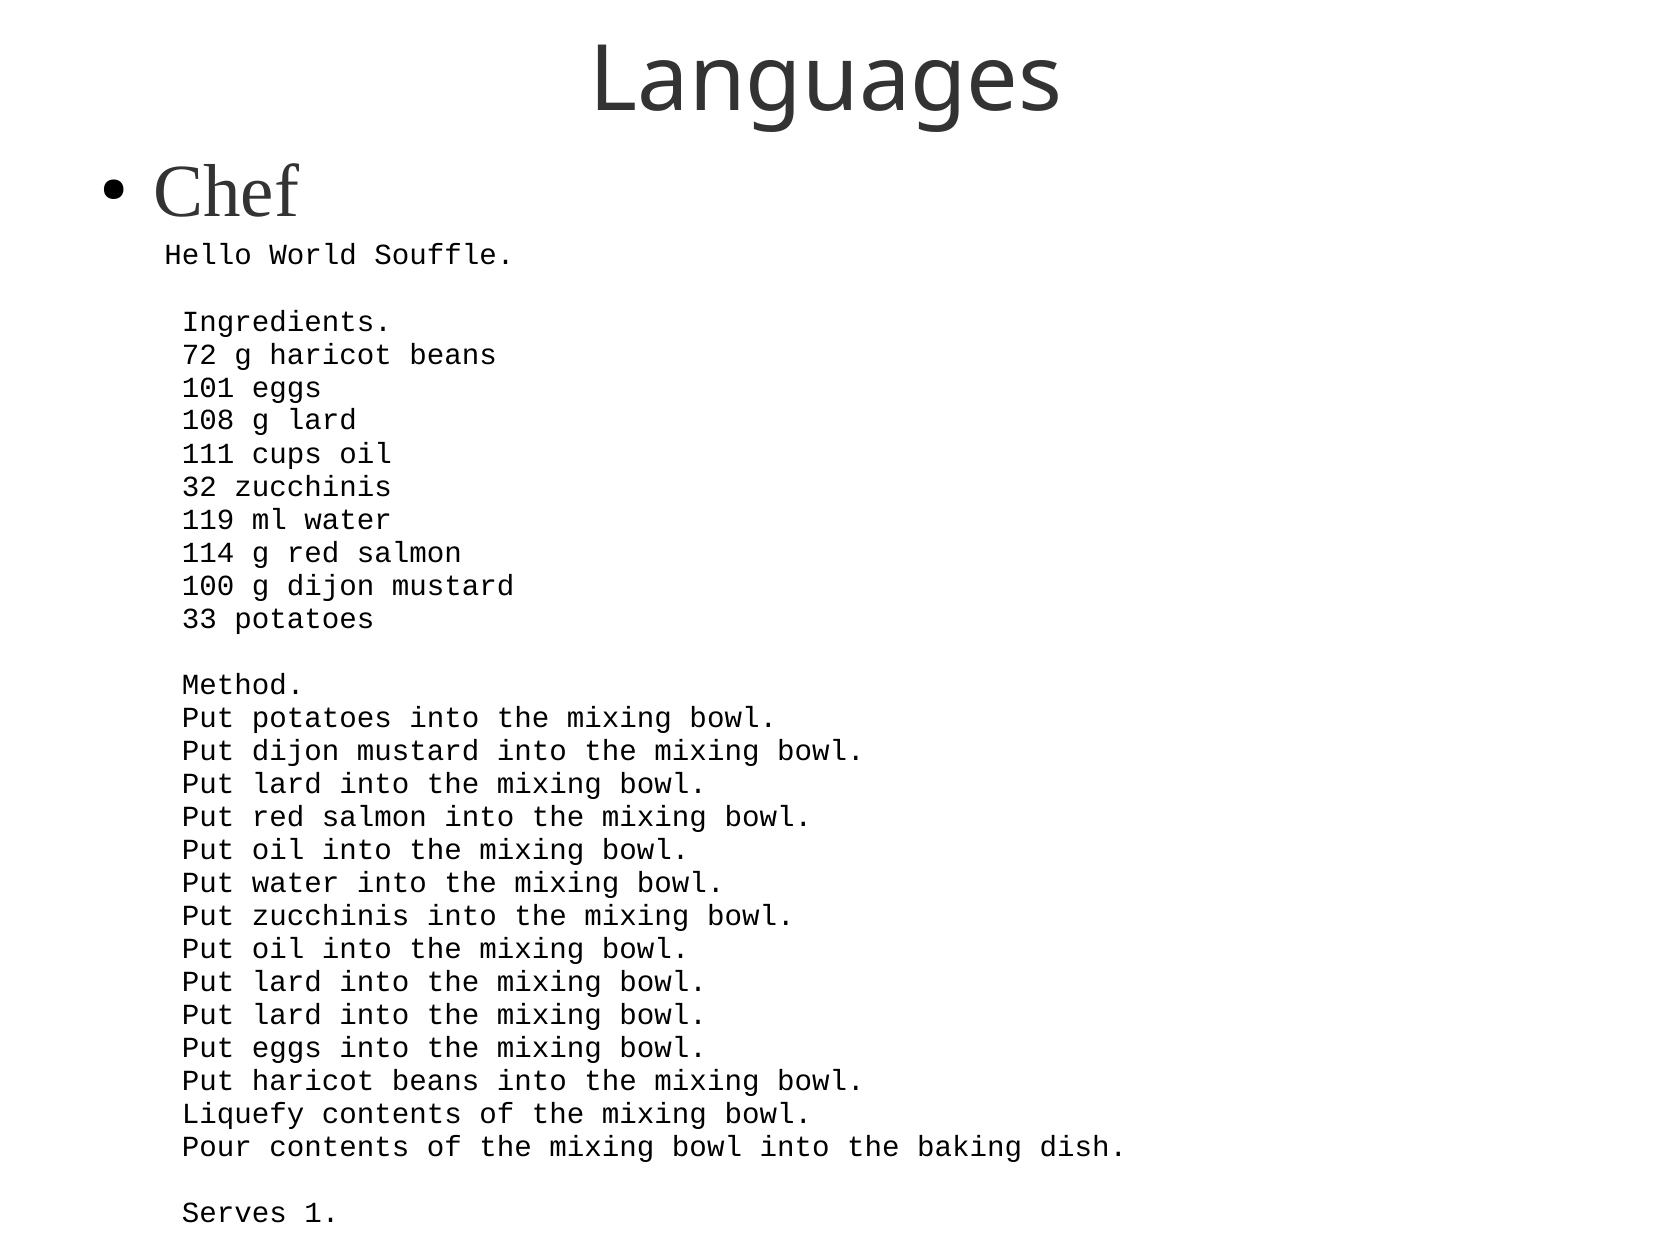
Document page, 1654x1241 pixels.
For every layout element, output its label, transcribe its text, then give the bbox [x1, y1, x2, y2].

title Languages [82, 0, 1571, 150]
list Chef [82, 150, 1571, 969]
text_box Hello World Souffle. Ingredients. 72 g haricot beans 101 eggs 108 g lard 111 cups oil 32 zucchinis 119 ml water 114 g red salmon 100 g dijon mustard 33 potatoes Method. Put potatoes into the mixing bowl. Put dijon mustard into the mixing bowl. Put lard into the mixing bowl. Put red salmon into the mixing bowl. Put oil into the mixing bowl. Put water into the mixing bowl. Put zucchinis into the mixing bowl. Put oil into the mixing bowl. Put lard into the mixing bowl. Put lard into the mixing bowl. Put eggs into the mixing bowl. Put haricot beans into the mixing bowl. Liquefy contents of the mixing bowl. Pour contents of the mixing bowl into the baking dish. Serves 1. [149, 233, 1160, 1241]
